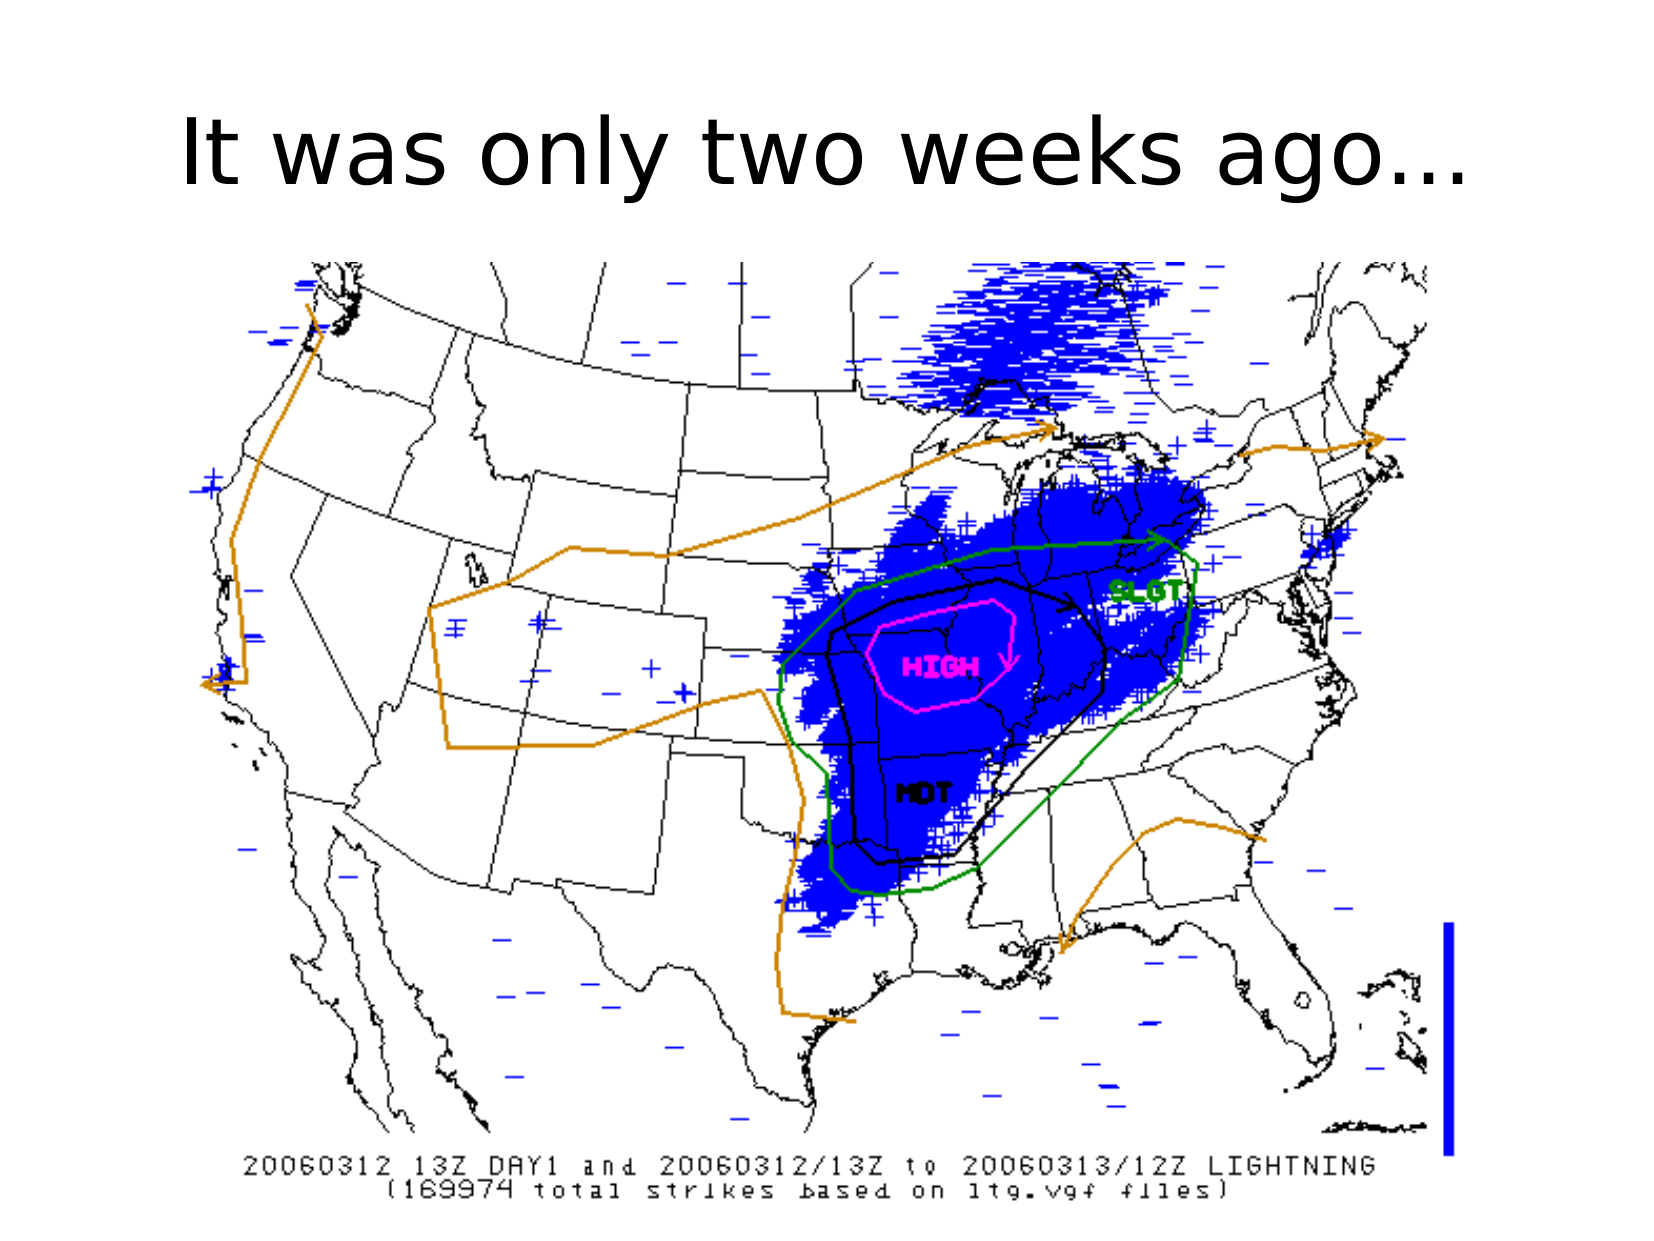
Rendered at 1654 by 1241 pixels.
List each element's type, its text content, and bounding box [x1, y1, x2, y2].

picture [150, 262, 1463, 1205]
title It was only two weeks ago... [82, 49, 1571, 257]
